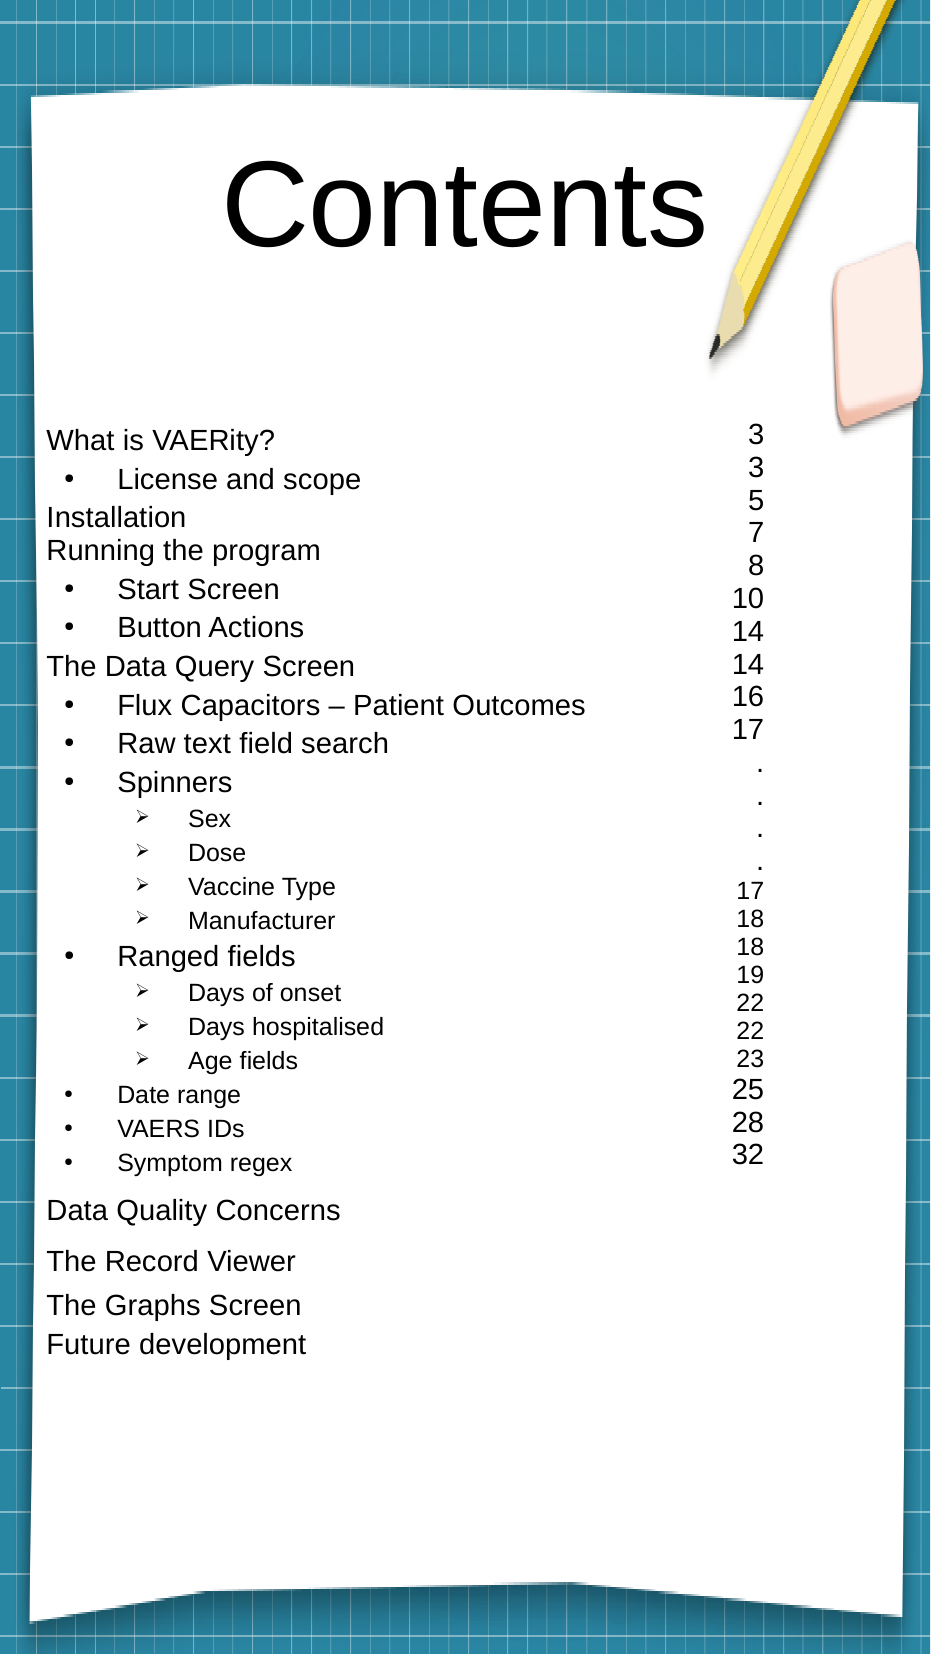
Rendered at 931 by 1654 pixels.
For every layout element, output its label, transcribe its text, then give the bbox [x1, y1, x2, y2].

title Contents [46, 65, 884, 342]
list What is VAERity? License and scope Installation Running the program Start Screen Button Actions The Data Query Screen Flux Capacitors – Patient Outcomes Raw text field search Spinners Sex Dose Vaccine Type Manufacturer Ranged fields Days of onset Days hospitalised Age fields Date range VAERS IDs Symptom regex Data Quality Concerns The Record Viewer The Graphs Screen Future development [46, 423, 650, 1383]
picture [0, 0, 931, 1654]
text_box 3 3 5 7 8 10 14 14 16 17 . . . . 17 18 18 19 22 22 23 25 28 32 [631, 410, 780, 1363]
